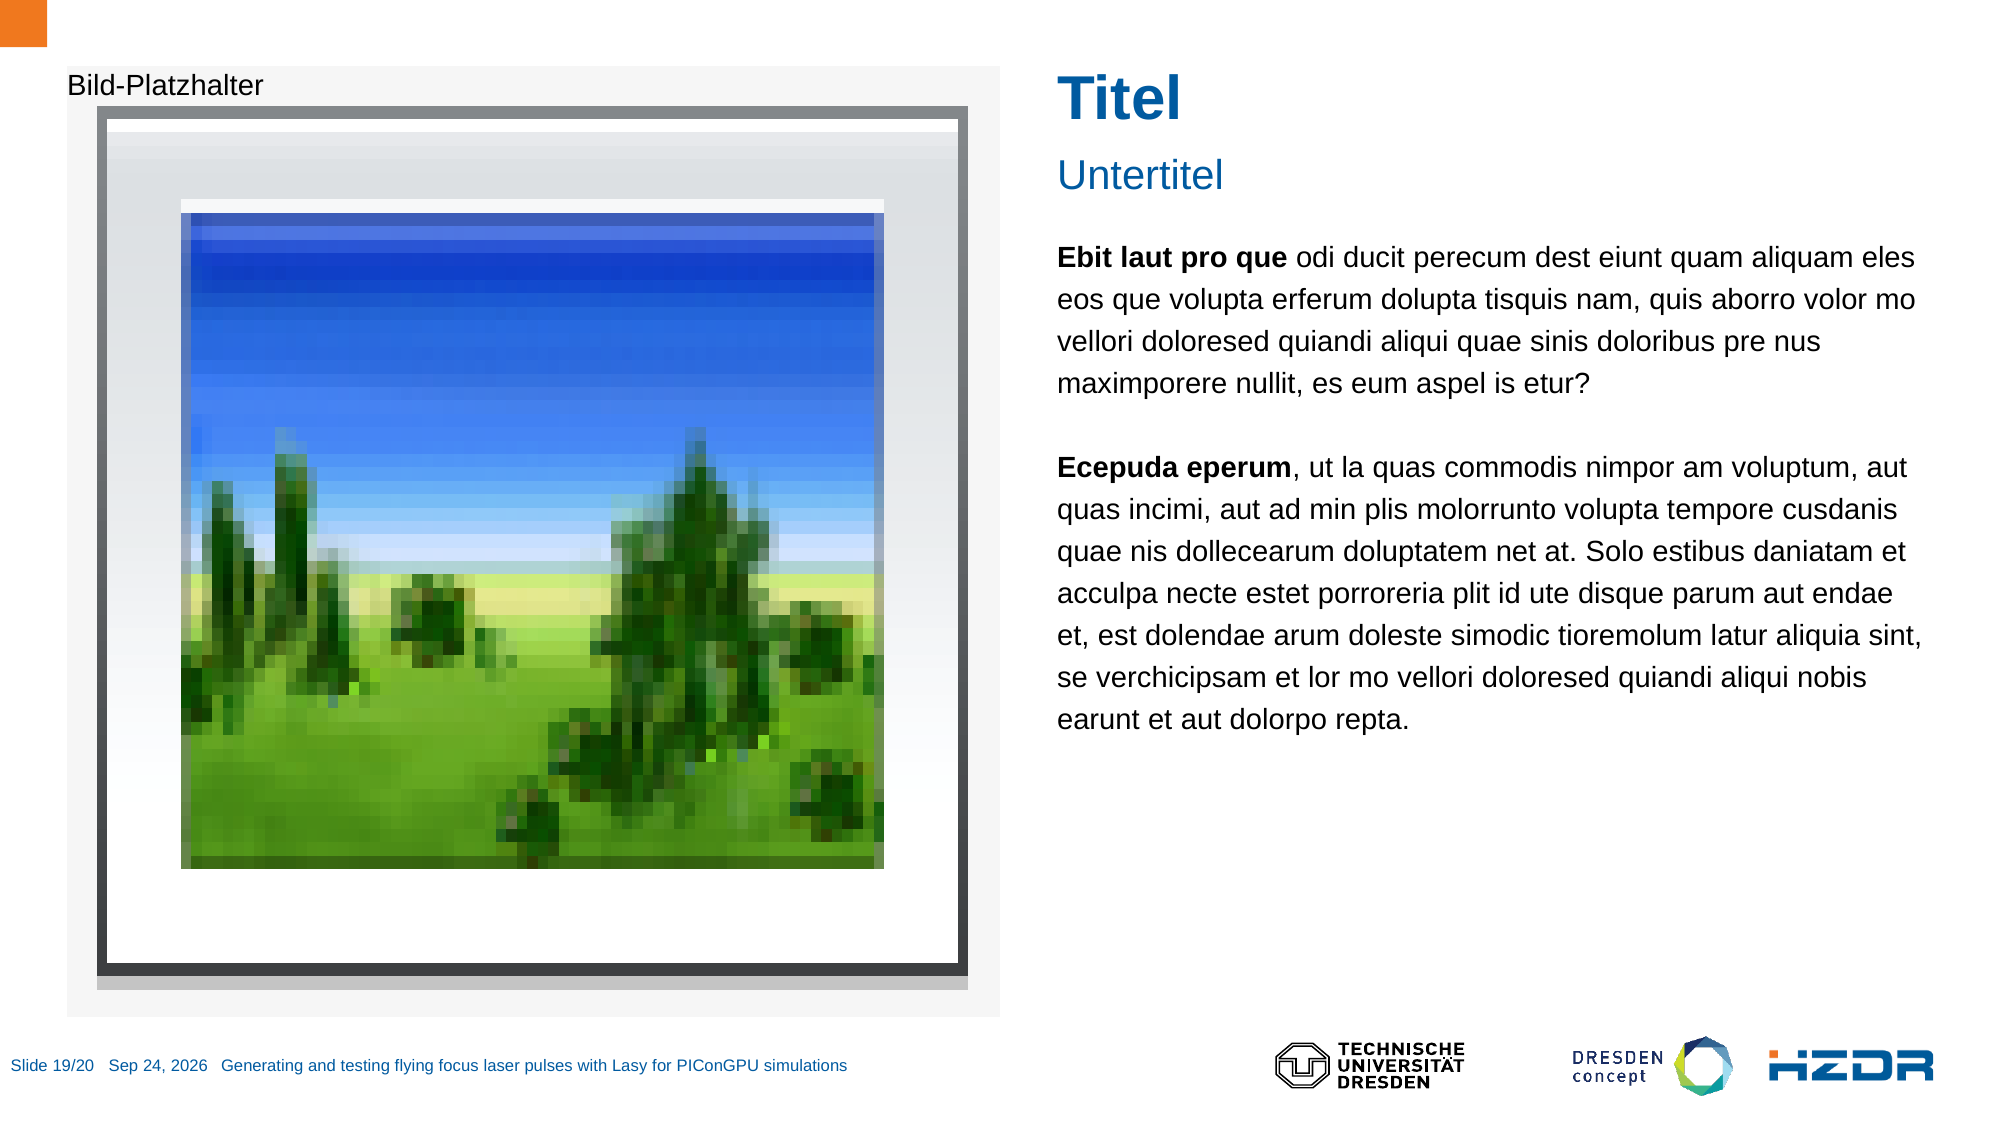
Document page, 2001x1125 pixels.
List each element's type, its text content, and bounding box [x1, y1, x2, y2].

picture [1768, 1049, 1934, 1081]
slide_number Slide <number>/20 [6, 1034, 95, 1095]
list Ebit laut pro que odi ducit perecum dest eiunt quam aliquam eles eos que volupta erferum dolupta tisquis nam, quis aborro volor mo vellori doloresed quiandi aliqui quae sinis doloribus pre nus maximporere nullit, es eum aspel is etur? Ecepuda eperum, ut la quas commodis nimpor am voluptum, aut quas incimi, aut ad min plis molorrunto volupta tempore cusdanis quae nis dollecearum doluptatem net at. Solo estibus daniatam et acculpa necte estet porroreria plit id ute disque parum aut endae et, est dolendae arum doleste simodic tioremolum latur aliquia sint, se verchicipsam et lor mo vellori doloresed quiandi aliqui nobis earunt et aut dolorpo repta. [1057, 231, 1934, 1014]
picture [66, 66, 1000, 1017]
subtitle Untertitel [1057, 138, 1934, 190]
slide_number Jan 9, 2026 [107, 1034, 208, 1095]
footer Generating and testing flying focus laser pulses with Lasy for PIConGPU simulations [221, 1034, 965, 1095]
picture [1275, 1042, 1465, 1089]
title Titel [1057, 66, 1934, 134]
picture [1573, 1036, 1733, 1096]
